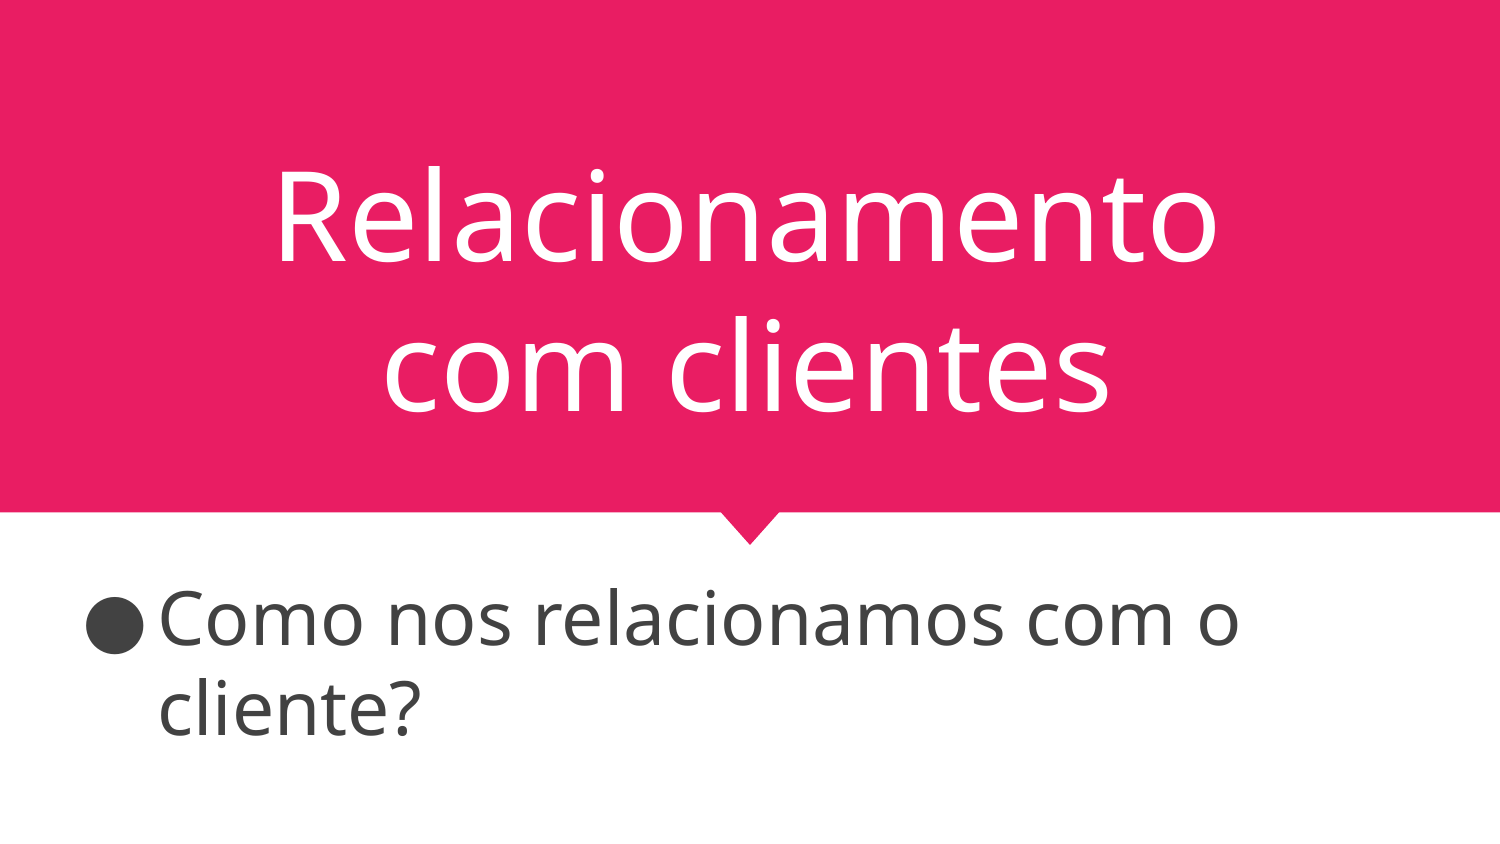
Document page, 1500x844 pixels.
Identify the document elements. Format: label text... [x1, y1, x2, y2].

title Relacionamento com clientes [67, 105, 1427, 452]
subtitle Como nos relacionamos com o cliente? [67, 557, 1427, 765]
